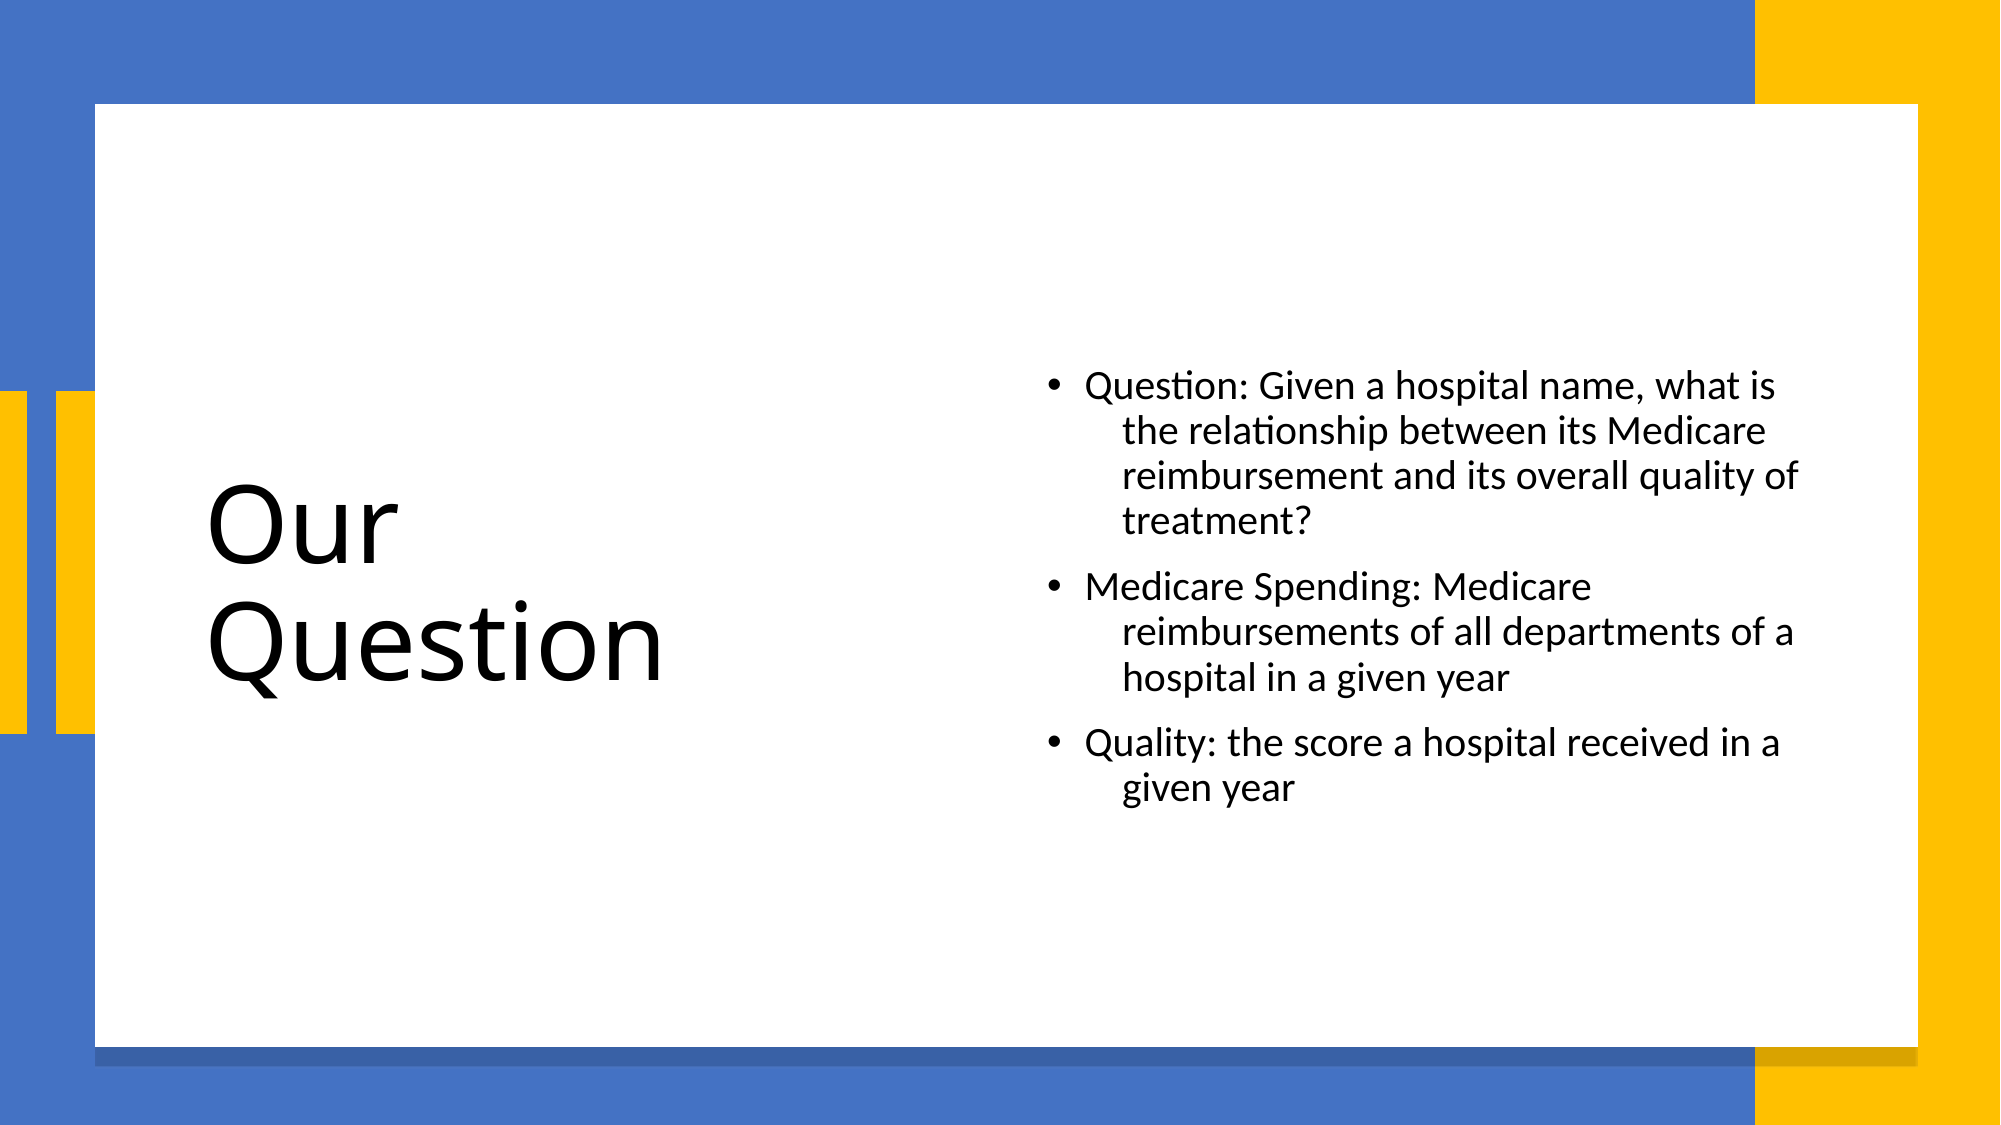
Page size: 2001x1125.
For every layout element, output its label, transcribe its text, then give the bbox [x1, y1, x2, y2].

title Our Question [189, 203, 847, 972]
list Question: Given a hospital name, what is the relationship between its Medicare reimbursement and its overall quality of treatment? Medicare Spending: Medicare reimbursements of all departments of a hospital in a given year Quality: the score a hospital received in a given year [1032, 203, 1848, 972]
text_box [0, 0, 2000, 1125]
